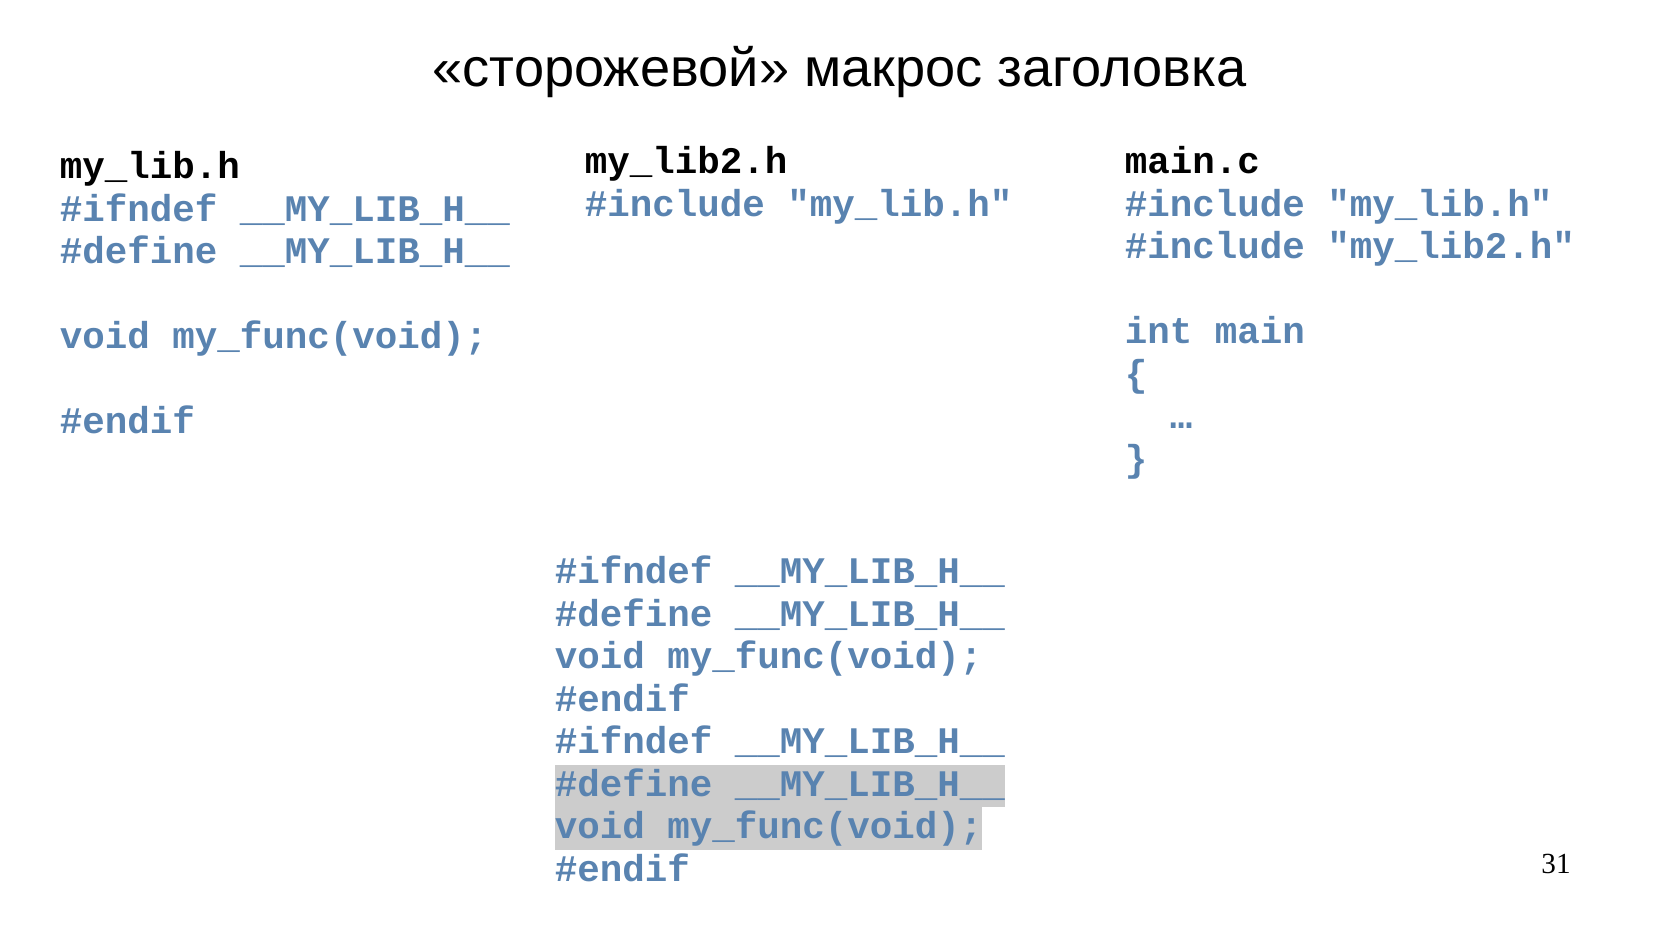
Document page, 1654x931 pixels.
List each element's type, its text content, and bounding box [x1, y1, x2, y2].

text_box my_lib2.h #include "my_lib.h" [570, 135, 1066, 281]
text_box #ifndef __MY_LIB_H__ #define __MY_LIB_H__ void my_func(void); #endif #ifndef __MY_LIB_H__ #define __MY_LIB_H__ void my_func(void); #endif [540, 544, 1276, 900]
text_box main.c #include "my_lib.h" #include "my_lib2.h" int main { … } [1110, 135, 1606, 526]
text_box my_lib.h #ifndef __MY_LIB_H__ #define __MY_LIB_H__ void my_func(void); #endif [45, 139, 541, 496]
text_box «сторожевой» макрос заголовка [60, 30, 1621, 121]
